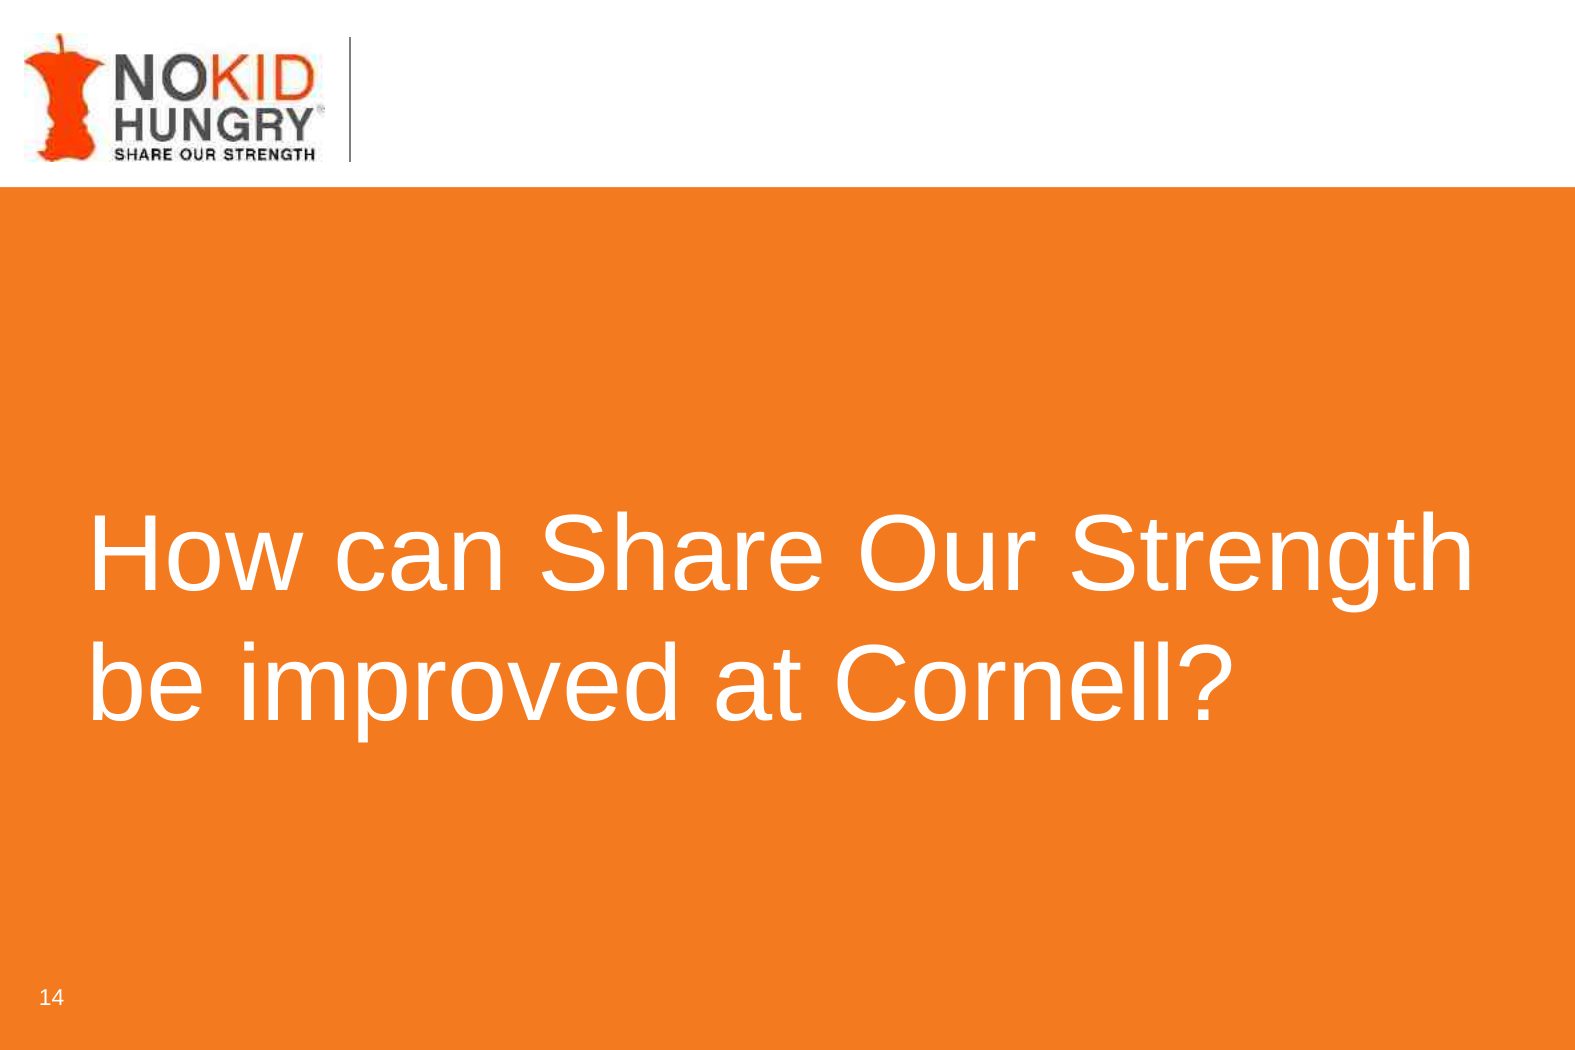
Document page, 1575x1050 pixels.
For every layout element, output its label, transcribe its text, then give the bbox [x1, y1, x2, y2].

text_box [0, 187, 1575, 1050]
title How can Share Our Strength be improved at Cornell? [71, 474, 1575, 763]
text_box <number> [23, 975, 167, 1018]
picture [24, 33, 325, 162]
